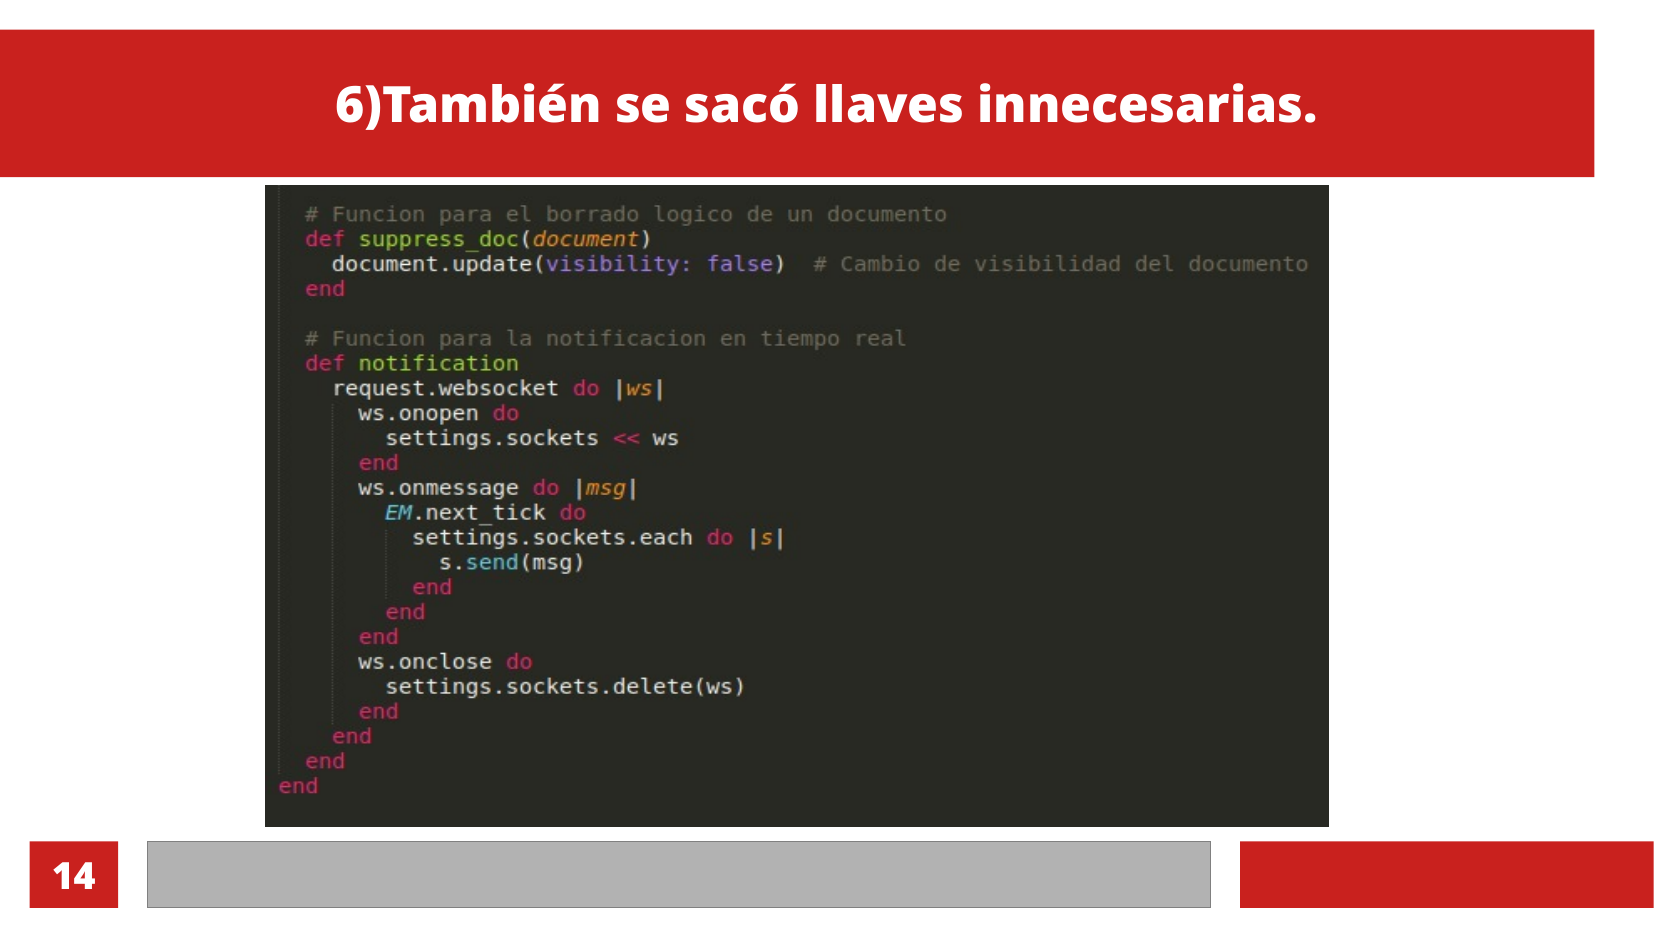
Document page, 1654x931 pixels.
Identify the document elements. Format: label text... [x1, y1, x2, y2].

title 6)También se sacó llaves innecesarias. [59, 44, 1595, 163]
picture [265, 185, 1329, 827]
